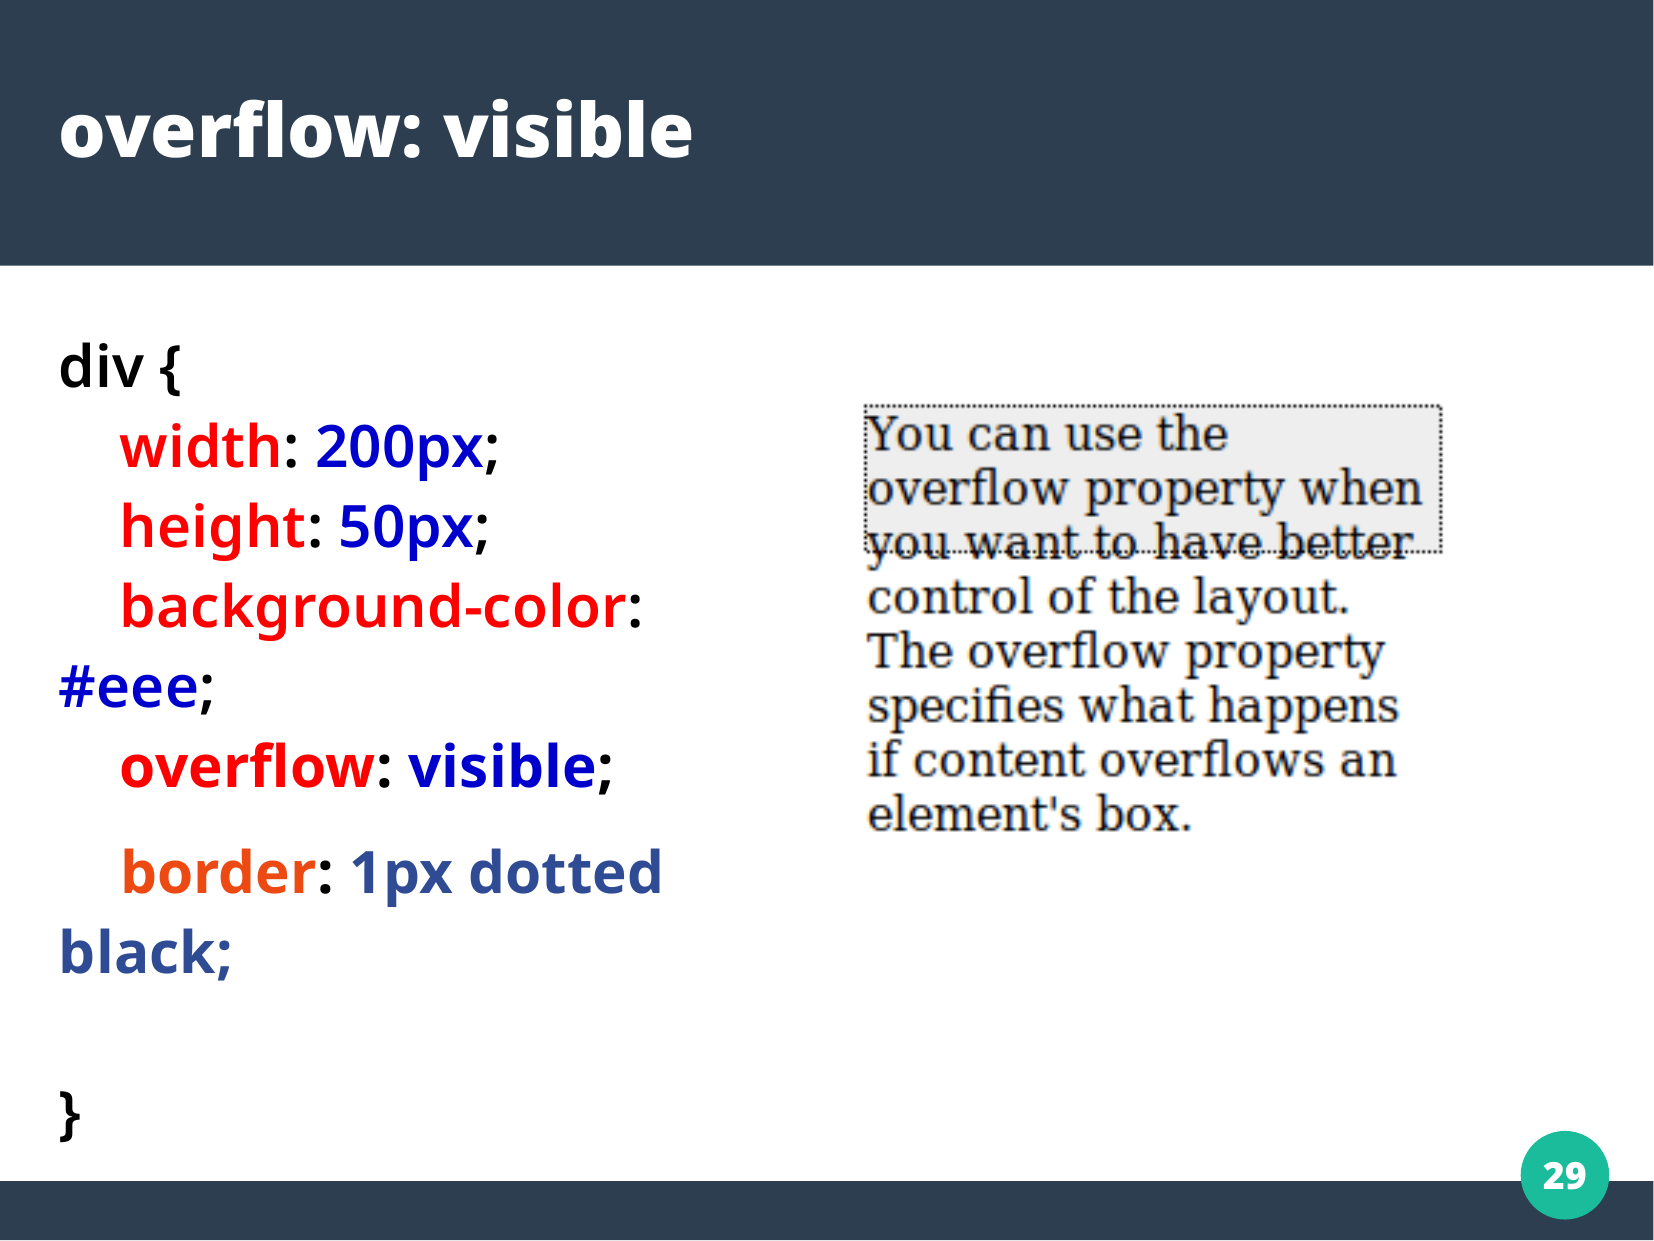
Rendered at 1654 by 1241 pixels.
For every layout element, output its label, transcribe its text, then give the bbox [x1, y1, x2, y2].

list div { width: 200px; height: 50px; background-color: #eee; overflow: visible; border: 1px dotted black; } [59, 324, 809, 1152]
picture [845, 354, 1489, 886]
title overflow: visible [59, 49, 1595, 207]
